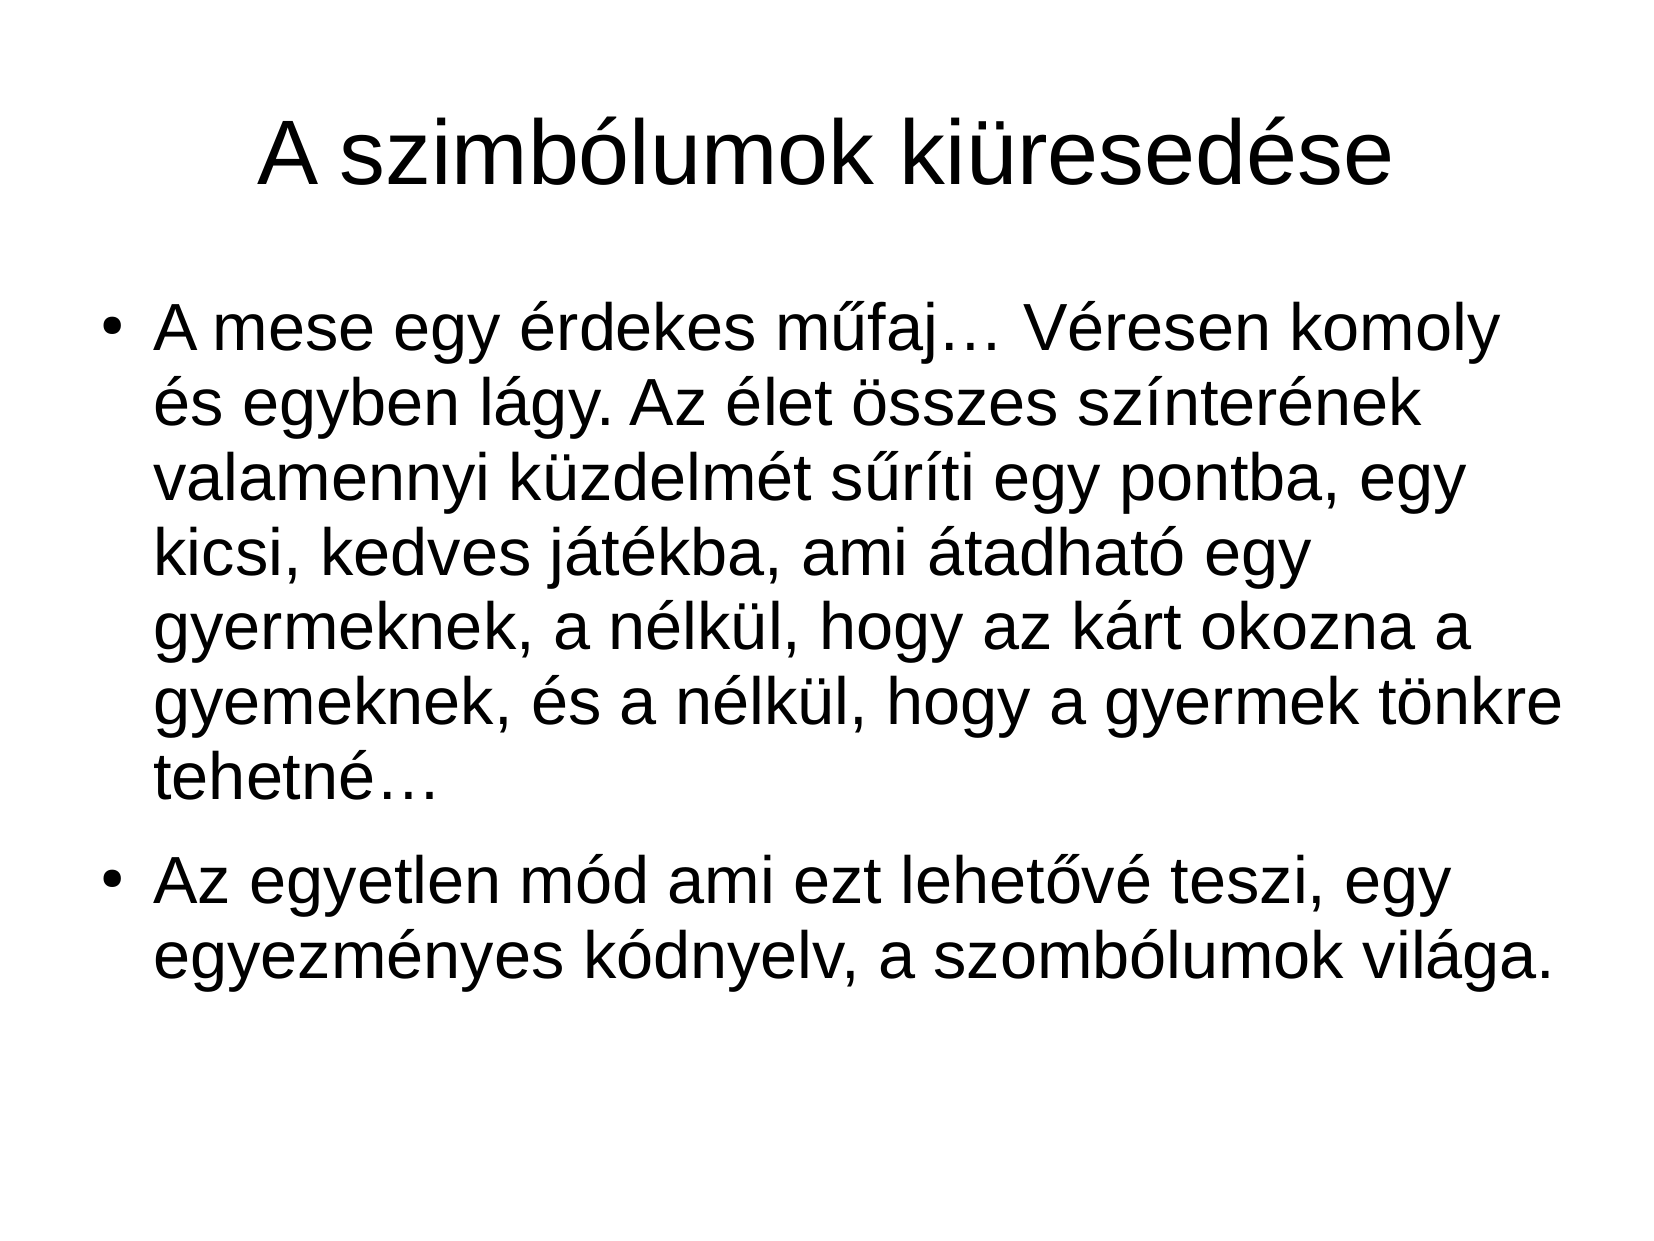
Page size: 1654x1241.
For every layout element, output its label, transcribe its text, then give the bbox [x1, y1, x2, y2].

title A szimbólumok kiüresedése [82, 49, 1571, 257]
list A mese egy érdekes műfaj… Véresen komoly és egyben lágy. Az élet összes színterének valamennyi küzdelmét sűríti egy pontba, egy kicsi, kedves játékba, ami átadható egy gyermeknek, a nélkül, hogy az kárt okozna a gyemeknek, és a nélkül, hogy a gyermek tönkre tehetné… Az egyetlen mód ami ezt lehetővé teszi, egy egyezményes kódnyelv, a szombólumok világa. [82, 290, 1571, 1010]
